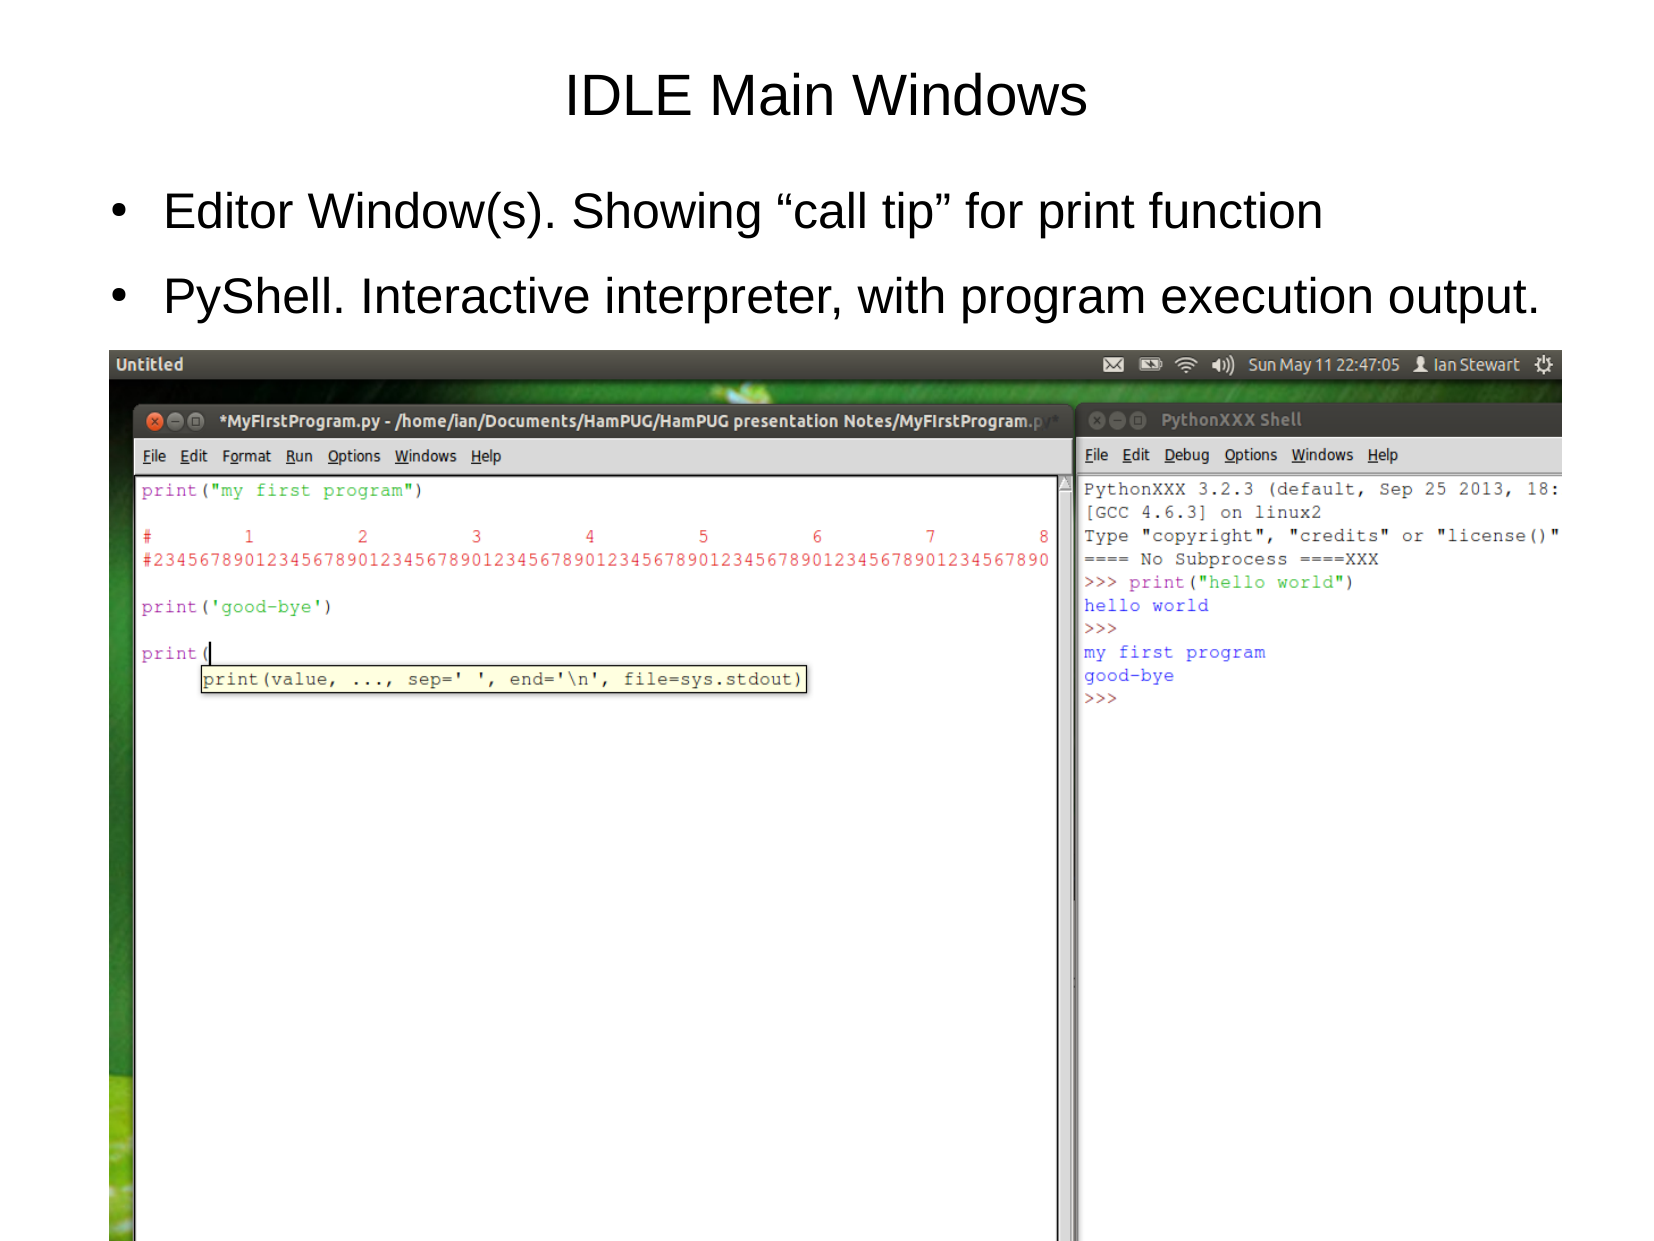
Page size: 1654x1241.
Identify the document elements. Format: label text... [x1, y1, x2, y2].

picture [109, 350, 1562, 1241]
title IDLE Main Windows [82, 49, 1571, 142]
list Editor Window(s). Showing “call tip” for print function PyShell. Interactive interpreter, with program execution output. [92, 183, 1548, 1146]
